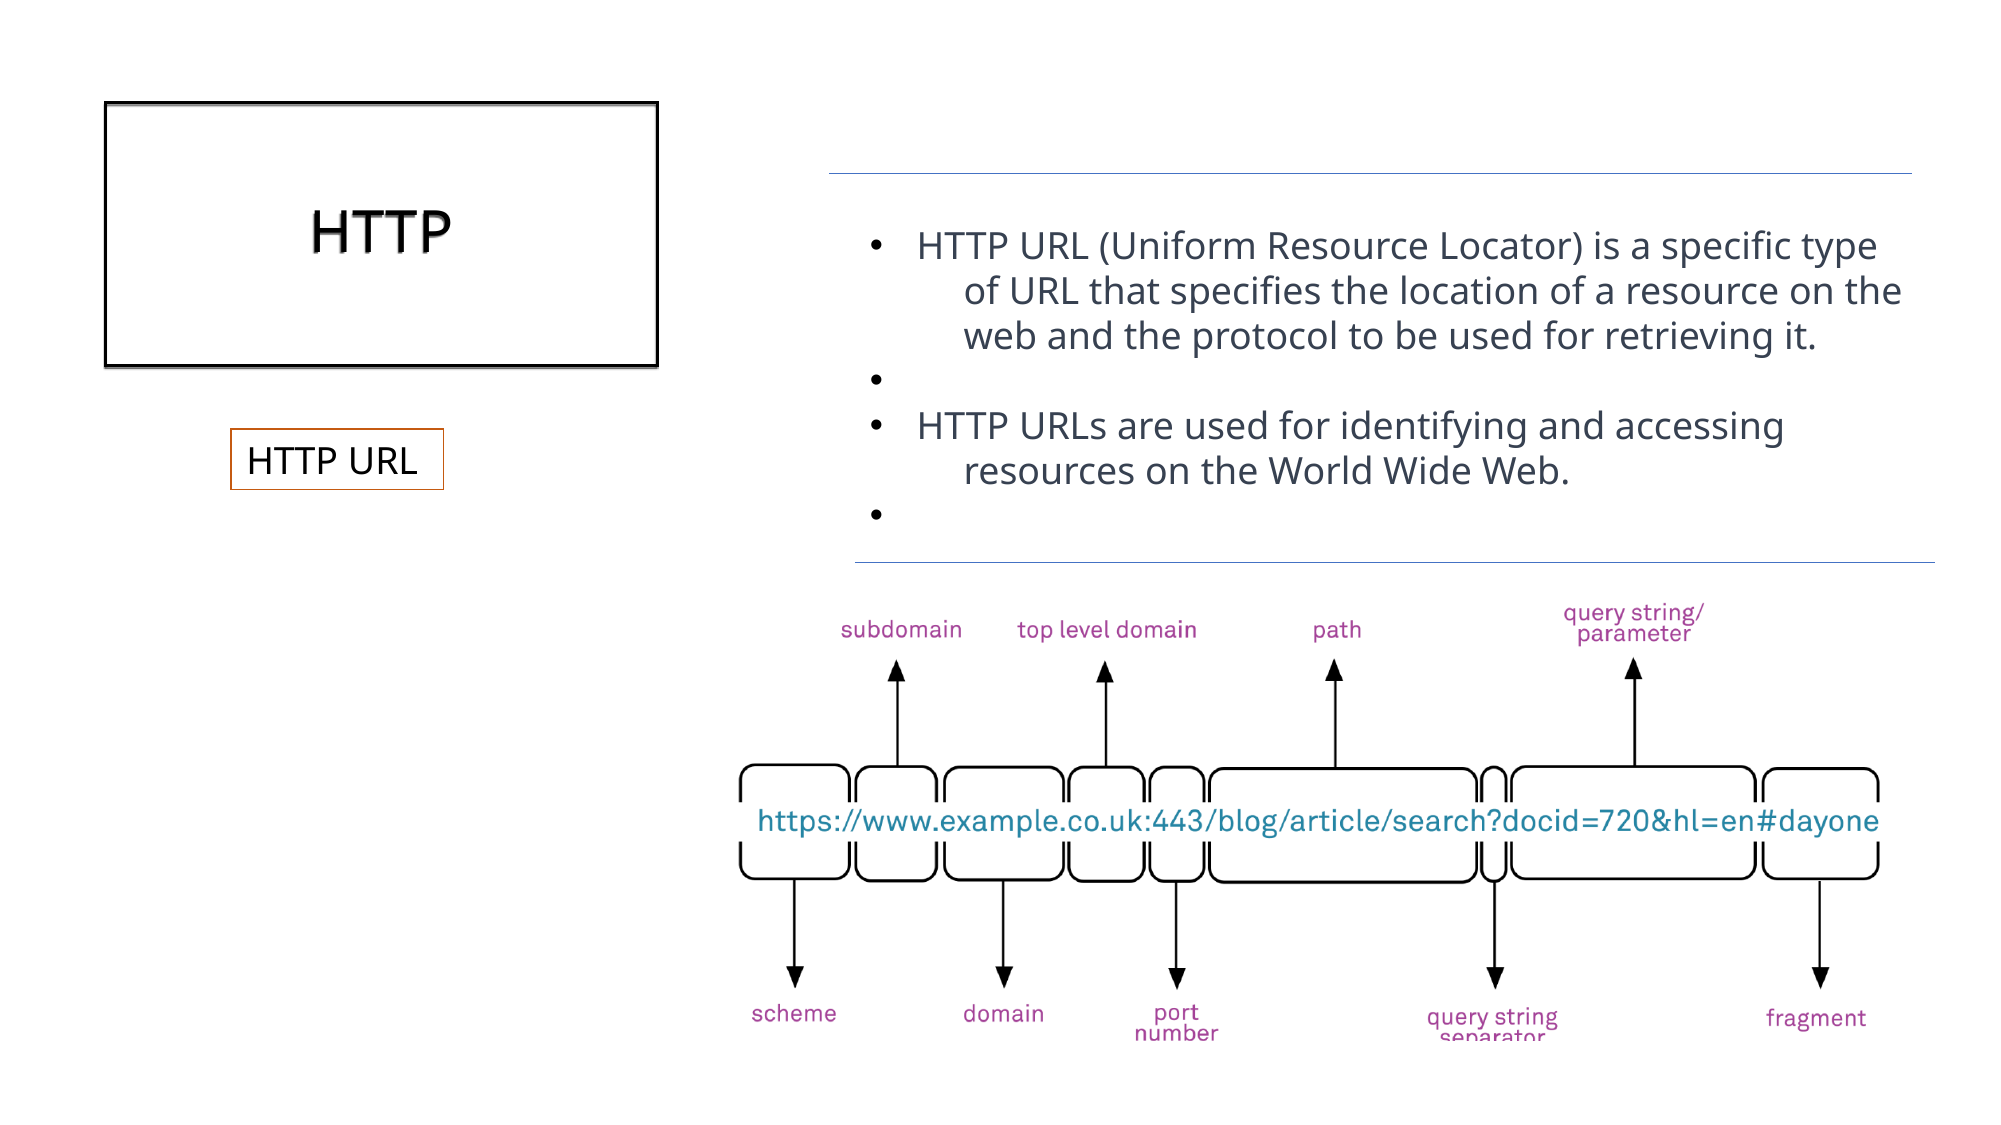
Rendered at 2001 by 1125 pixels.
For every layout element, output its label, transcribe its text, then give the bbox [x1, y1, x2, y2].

title HTTP [105, 102, 658, 366]
picture [731, 588, 1886, 1041]
text_box HTTP URL (Uniform Resource Locator) is a specific type of URL that specifies the location of a resource on the web and the protocol to be used for retrieving it. HTTP URLs are used for identifying and accessing resources on the World Wide Web. [854, 214, 1938, 548]
text_box HTTP URL [231, 429, 443, 489]
